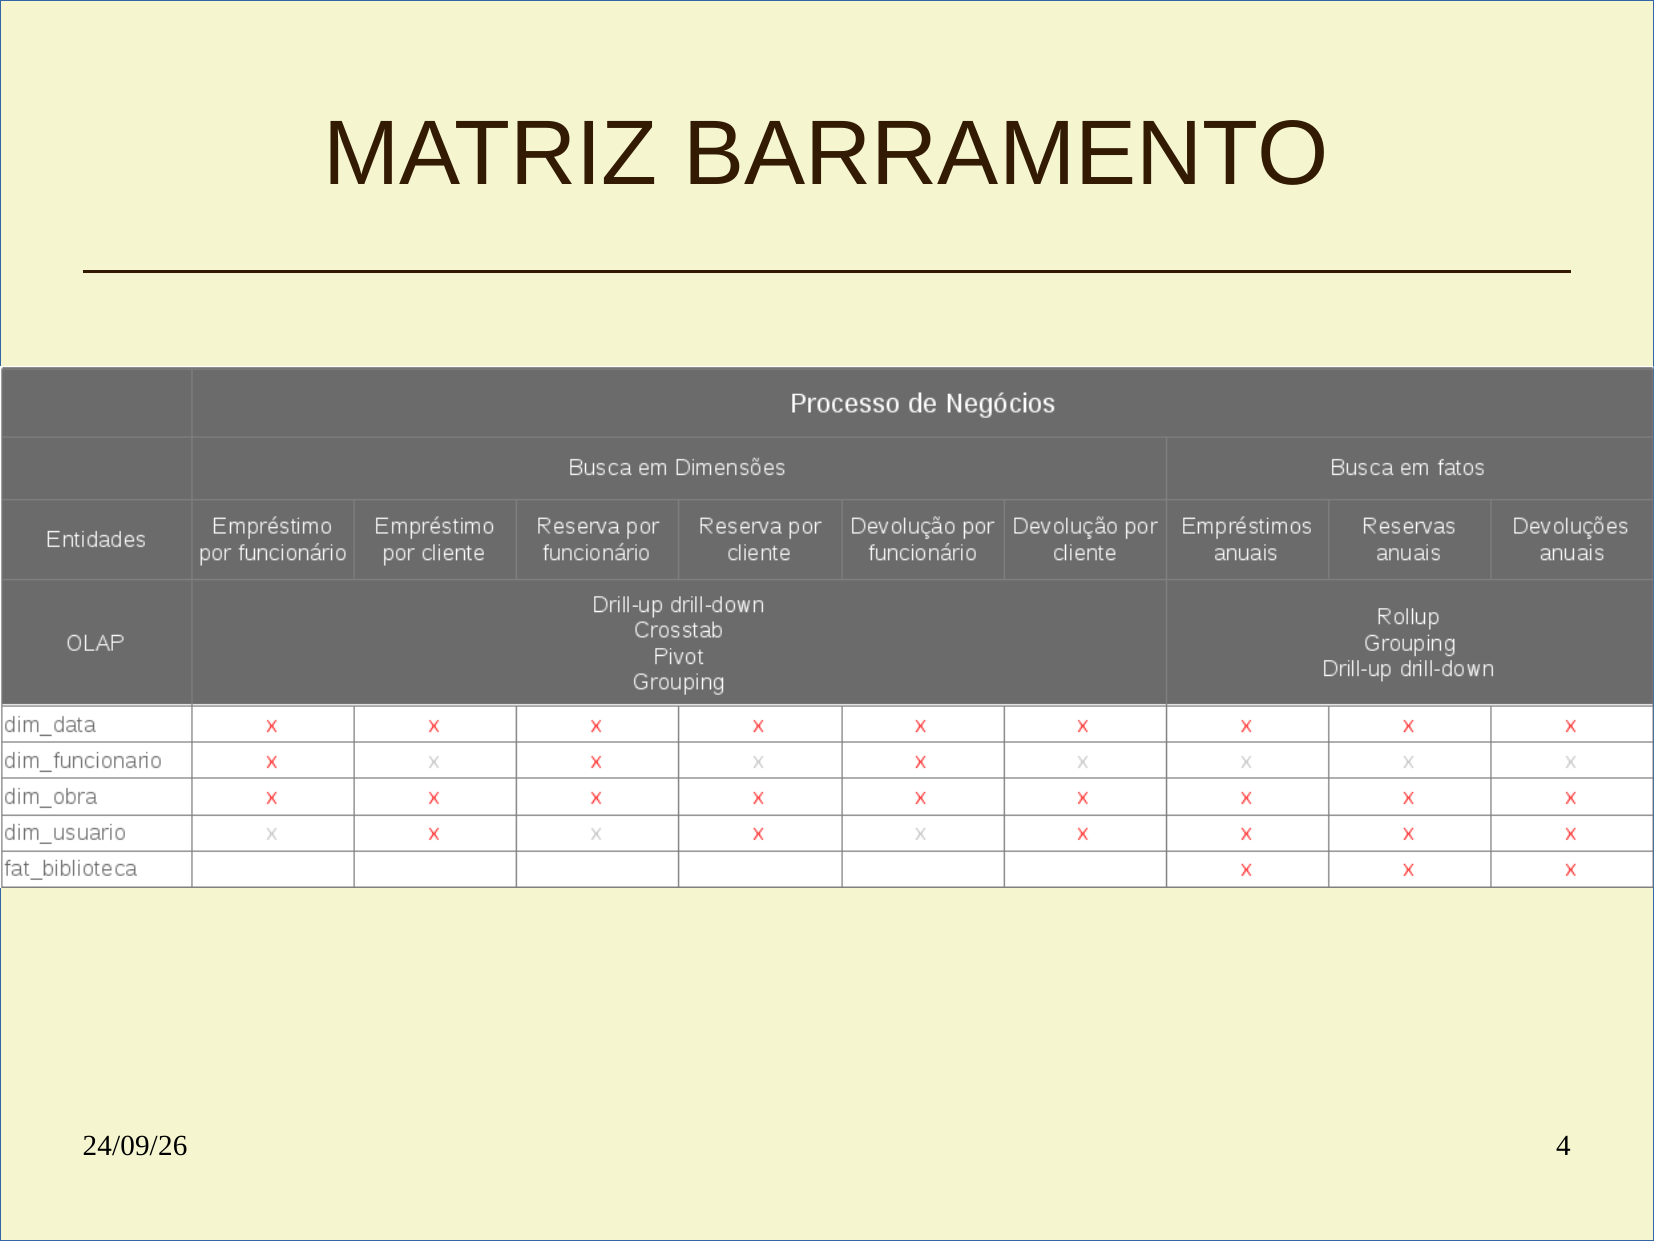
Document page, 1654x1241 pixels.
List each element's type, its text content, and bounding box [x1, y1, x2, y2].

picture [0, 366, 1654, 888]
title MATRIZ BARRAMENTO [82, 49, 1571, 257]
